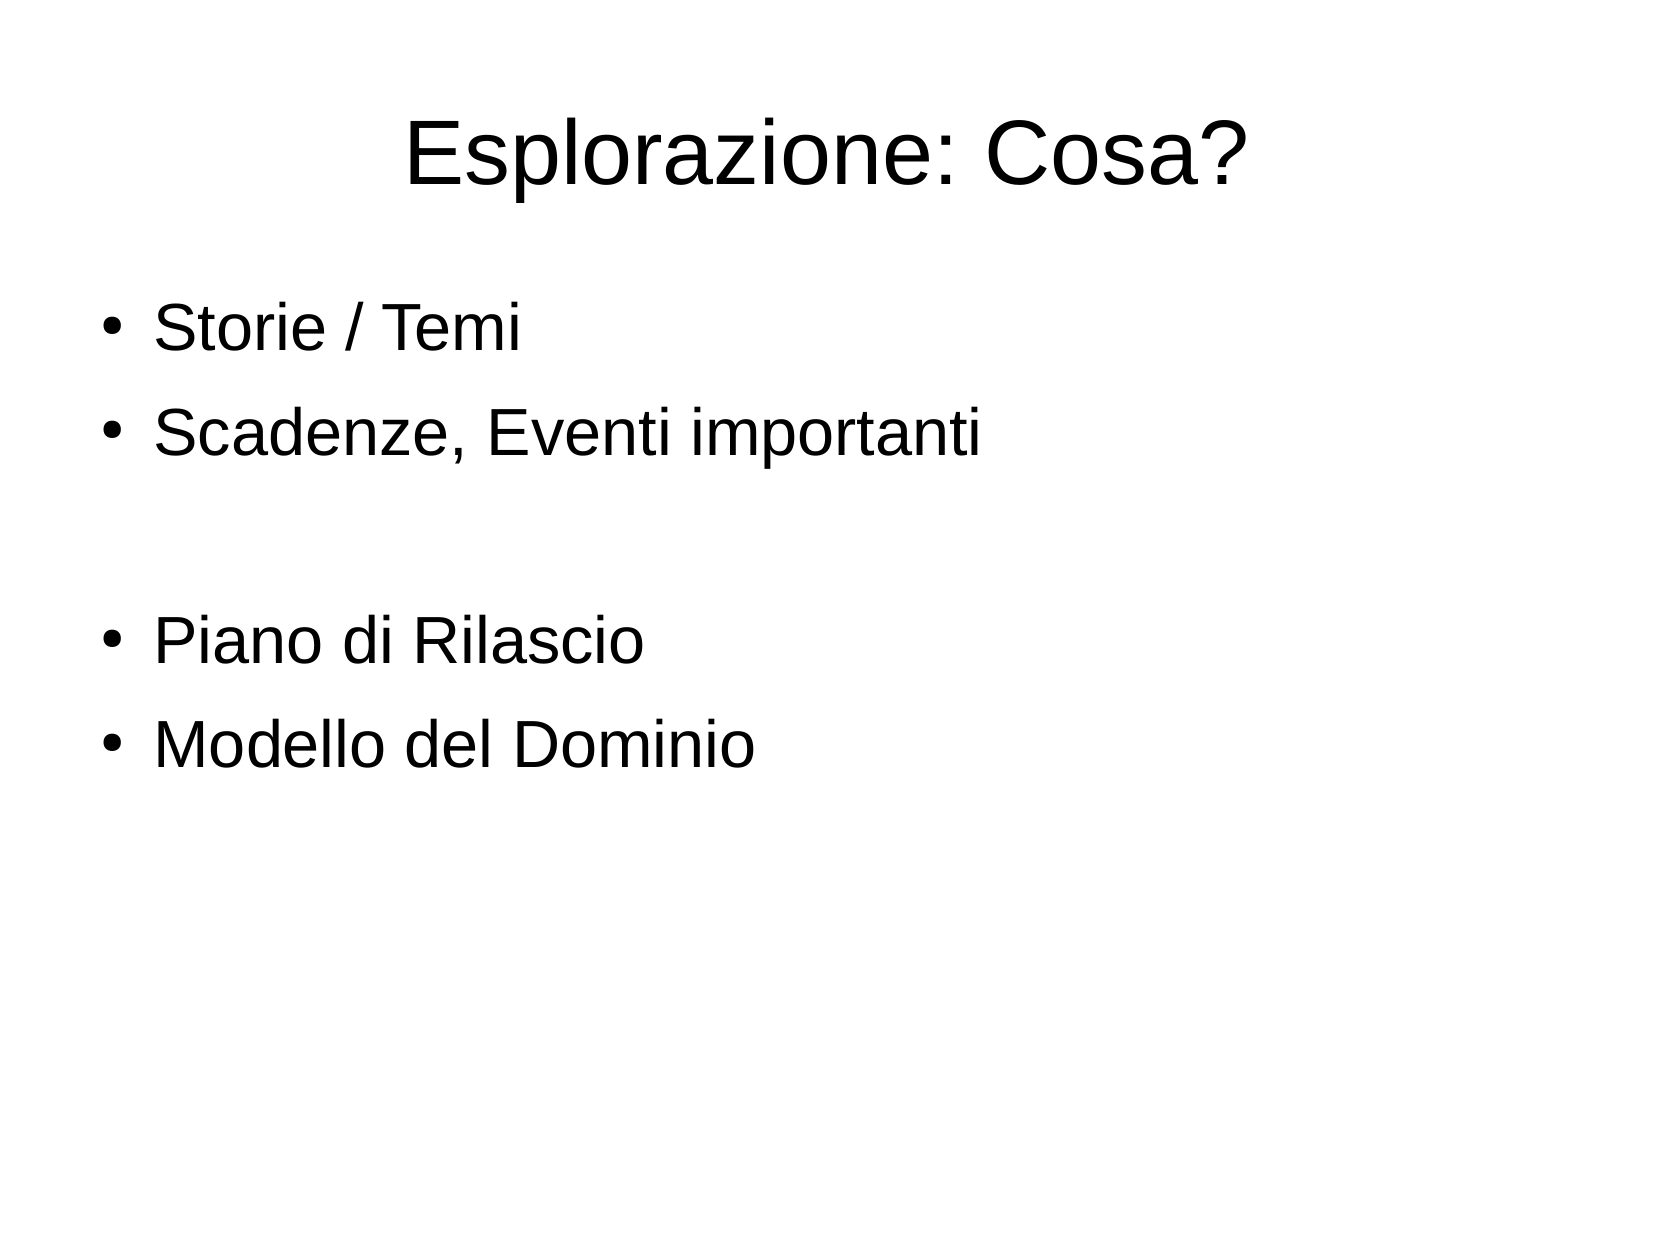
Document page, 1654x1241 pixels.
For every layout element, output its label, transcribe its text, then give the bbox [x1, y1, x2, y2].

list Storie / Temi Scadenze, Eventi importanti Piano di Rilascio Modello del Dominio [82, 290, 1571, 1109]
title Esplorazione: Cosa? [82, 49, 1571, 257]
